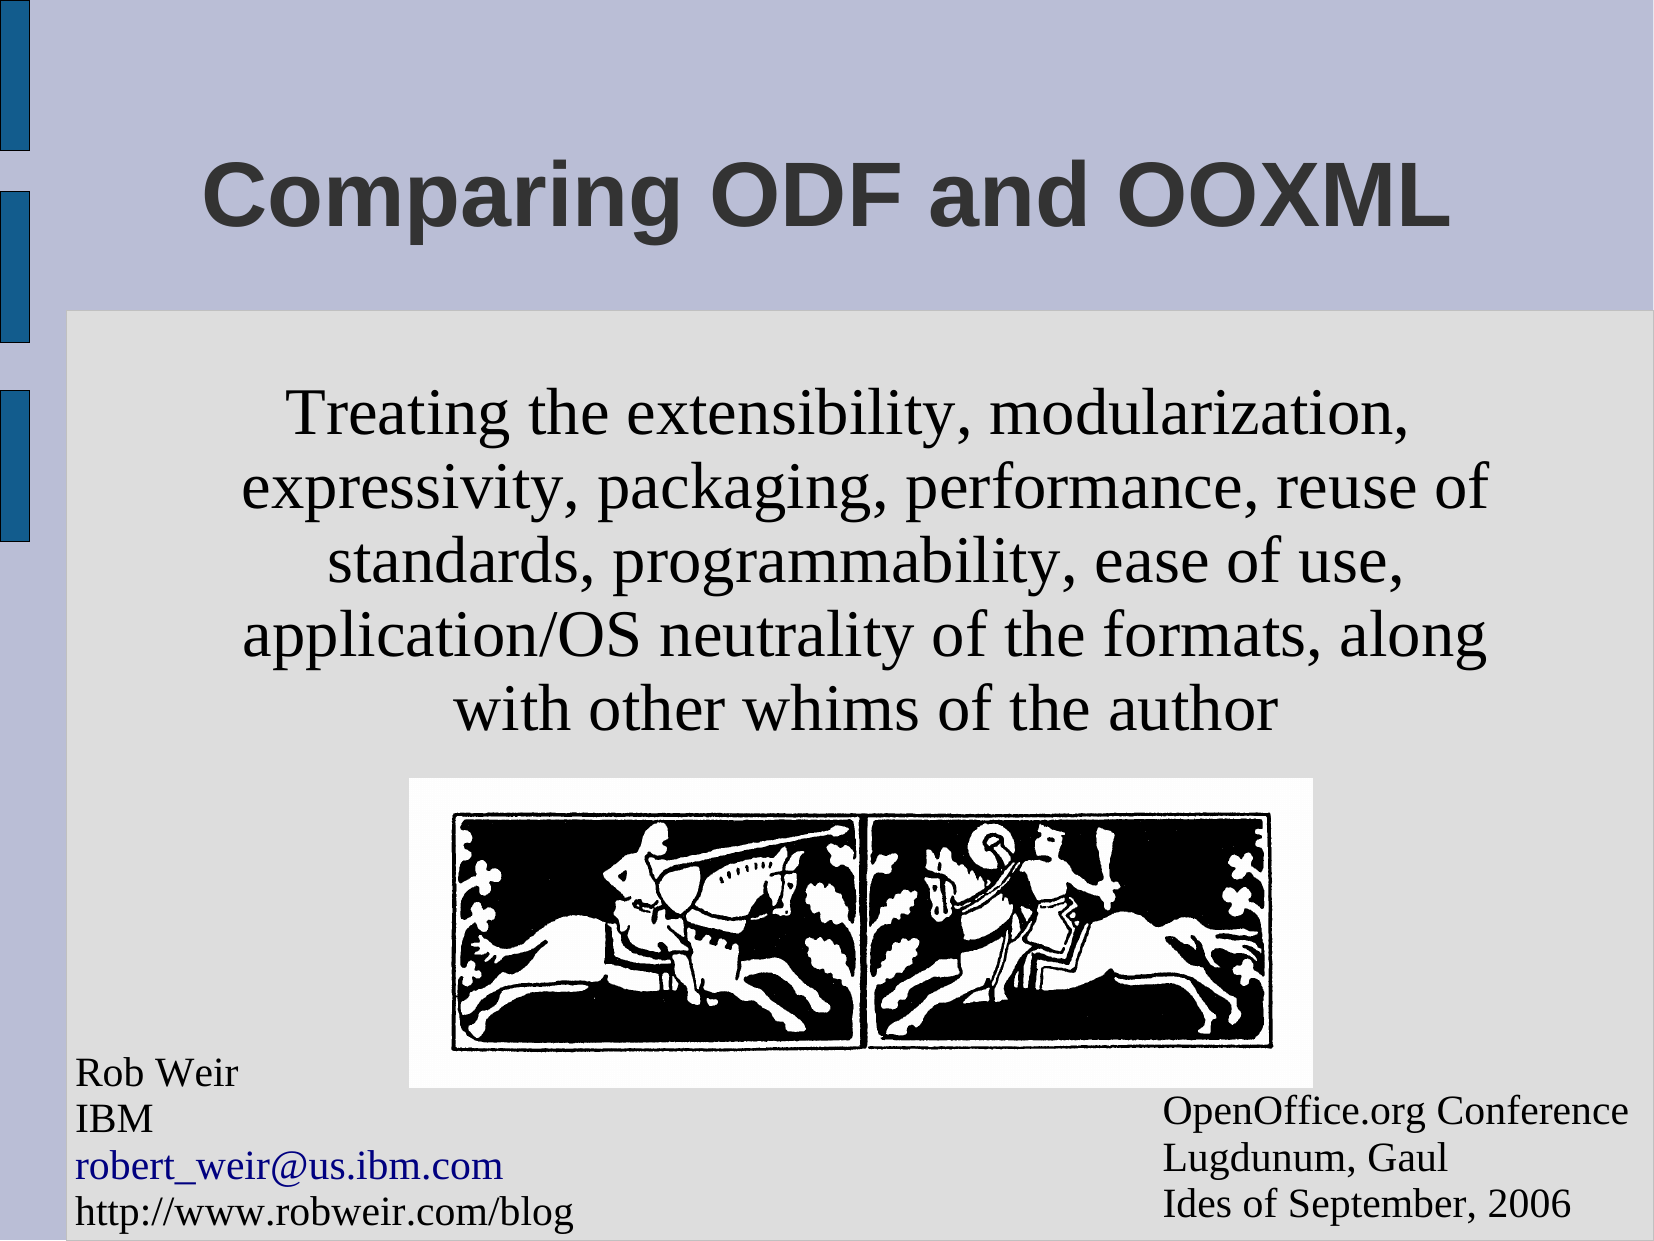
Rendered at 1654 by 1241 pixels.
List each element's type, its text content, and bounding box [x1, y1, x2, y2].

title Comparing ODF and OOXML [121, 91, 1534, 299]
subtitle Treating the extensibility, modularization, expressivity, packaging, performance, reuse of standards, programmability, ease of use, application/OS neutrality of the formats, along with other whims of the author [125, 375, 1538, 746]
text_box Rob Weir IBM robert_weir@us.ibm.com http://www.robweir.com/blog [75, 1049, 575, 1238]
picture [409, 778, 1313, 1088]
text_box OpenOffice.org Conference Lugdunum, Gaul Ides of September, 2006 [1162, 1087, 1630, 1229]
